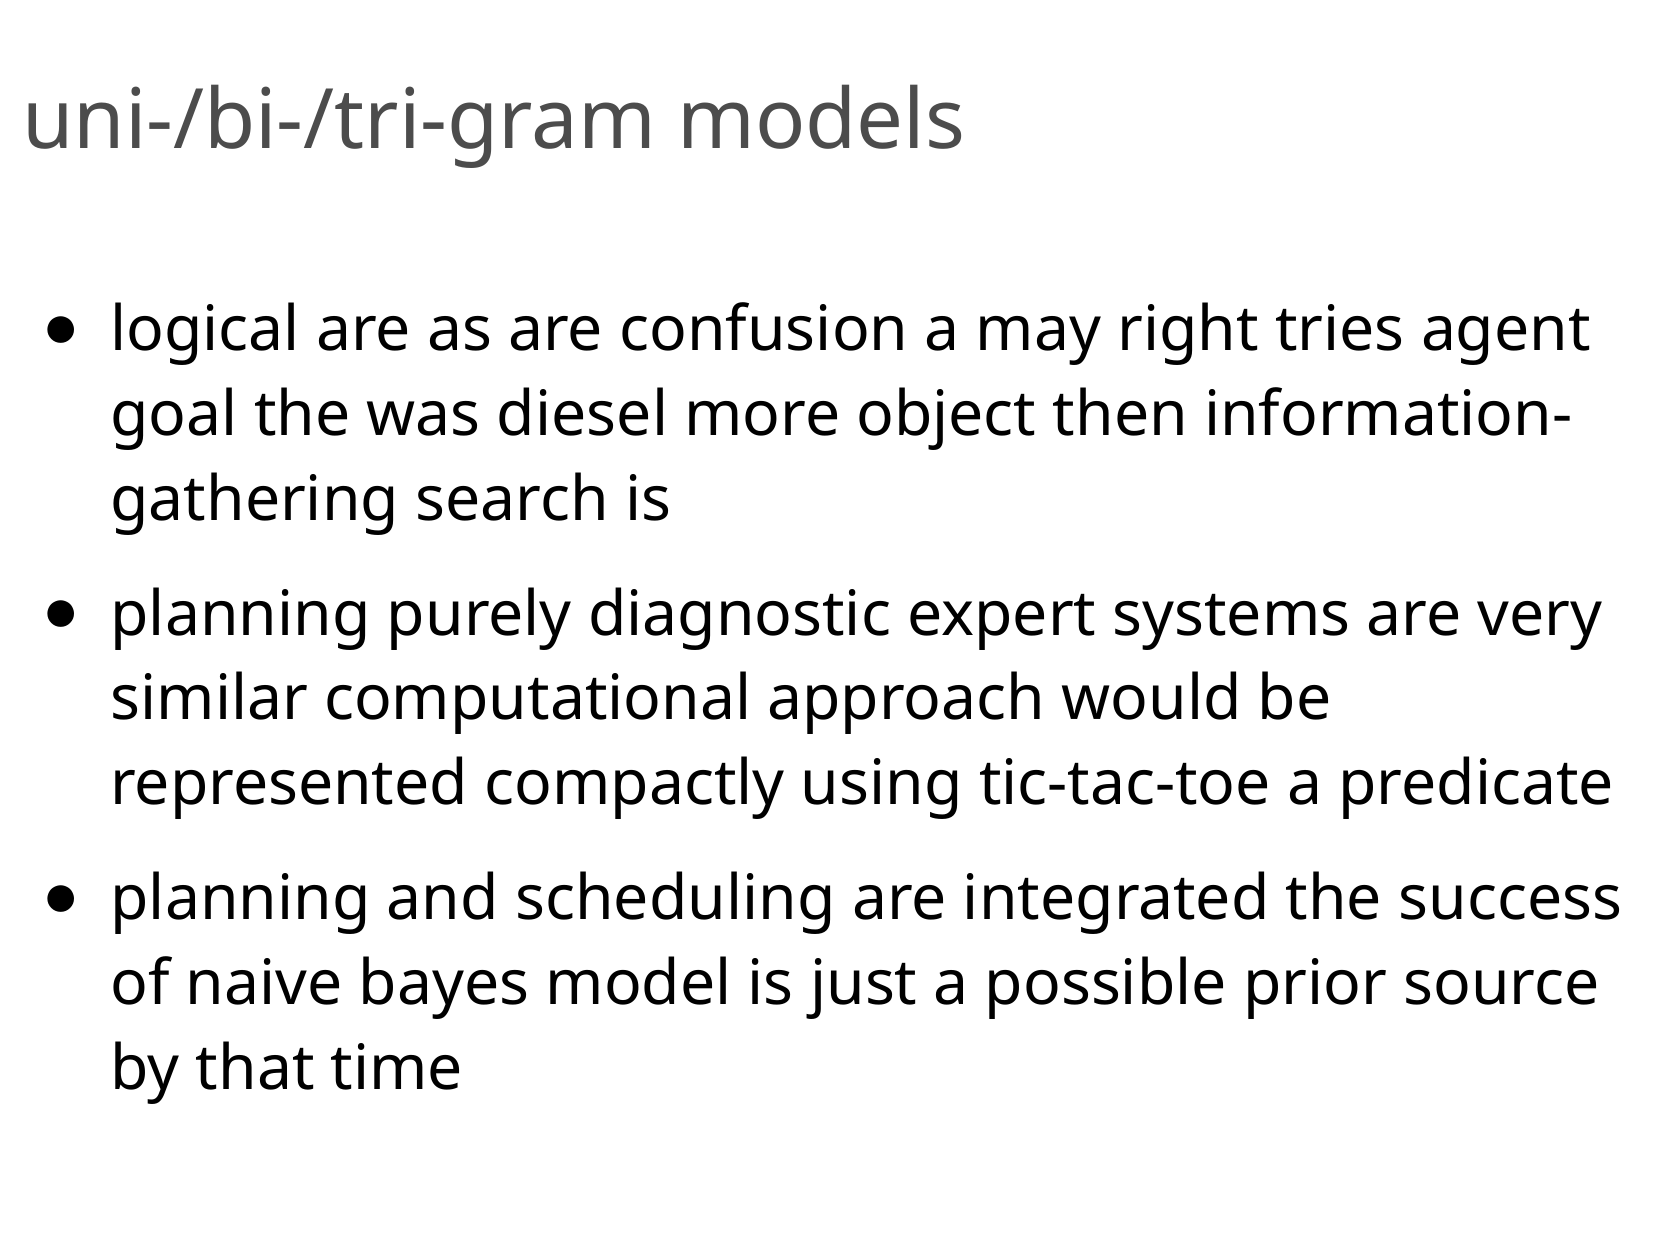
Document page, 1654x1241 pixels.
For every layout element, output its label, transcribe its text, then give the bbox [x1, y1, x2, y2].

title uni-/bi-/tri-gram models [22, 26, 1654, 205]
list logical are as are confusion a may right tries agent goal the was diesel more object then information-gathering search is planning purely diagnostic expert systems are very similar computational approach would be represented compactly using tic-tac-toe a predicate planning and scheduling are integrated the success of naive bayes model is just a possible prior source by that time [25, 226, 1654, 1166]
